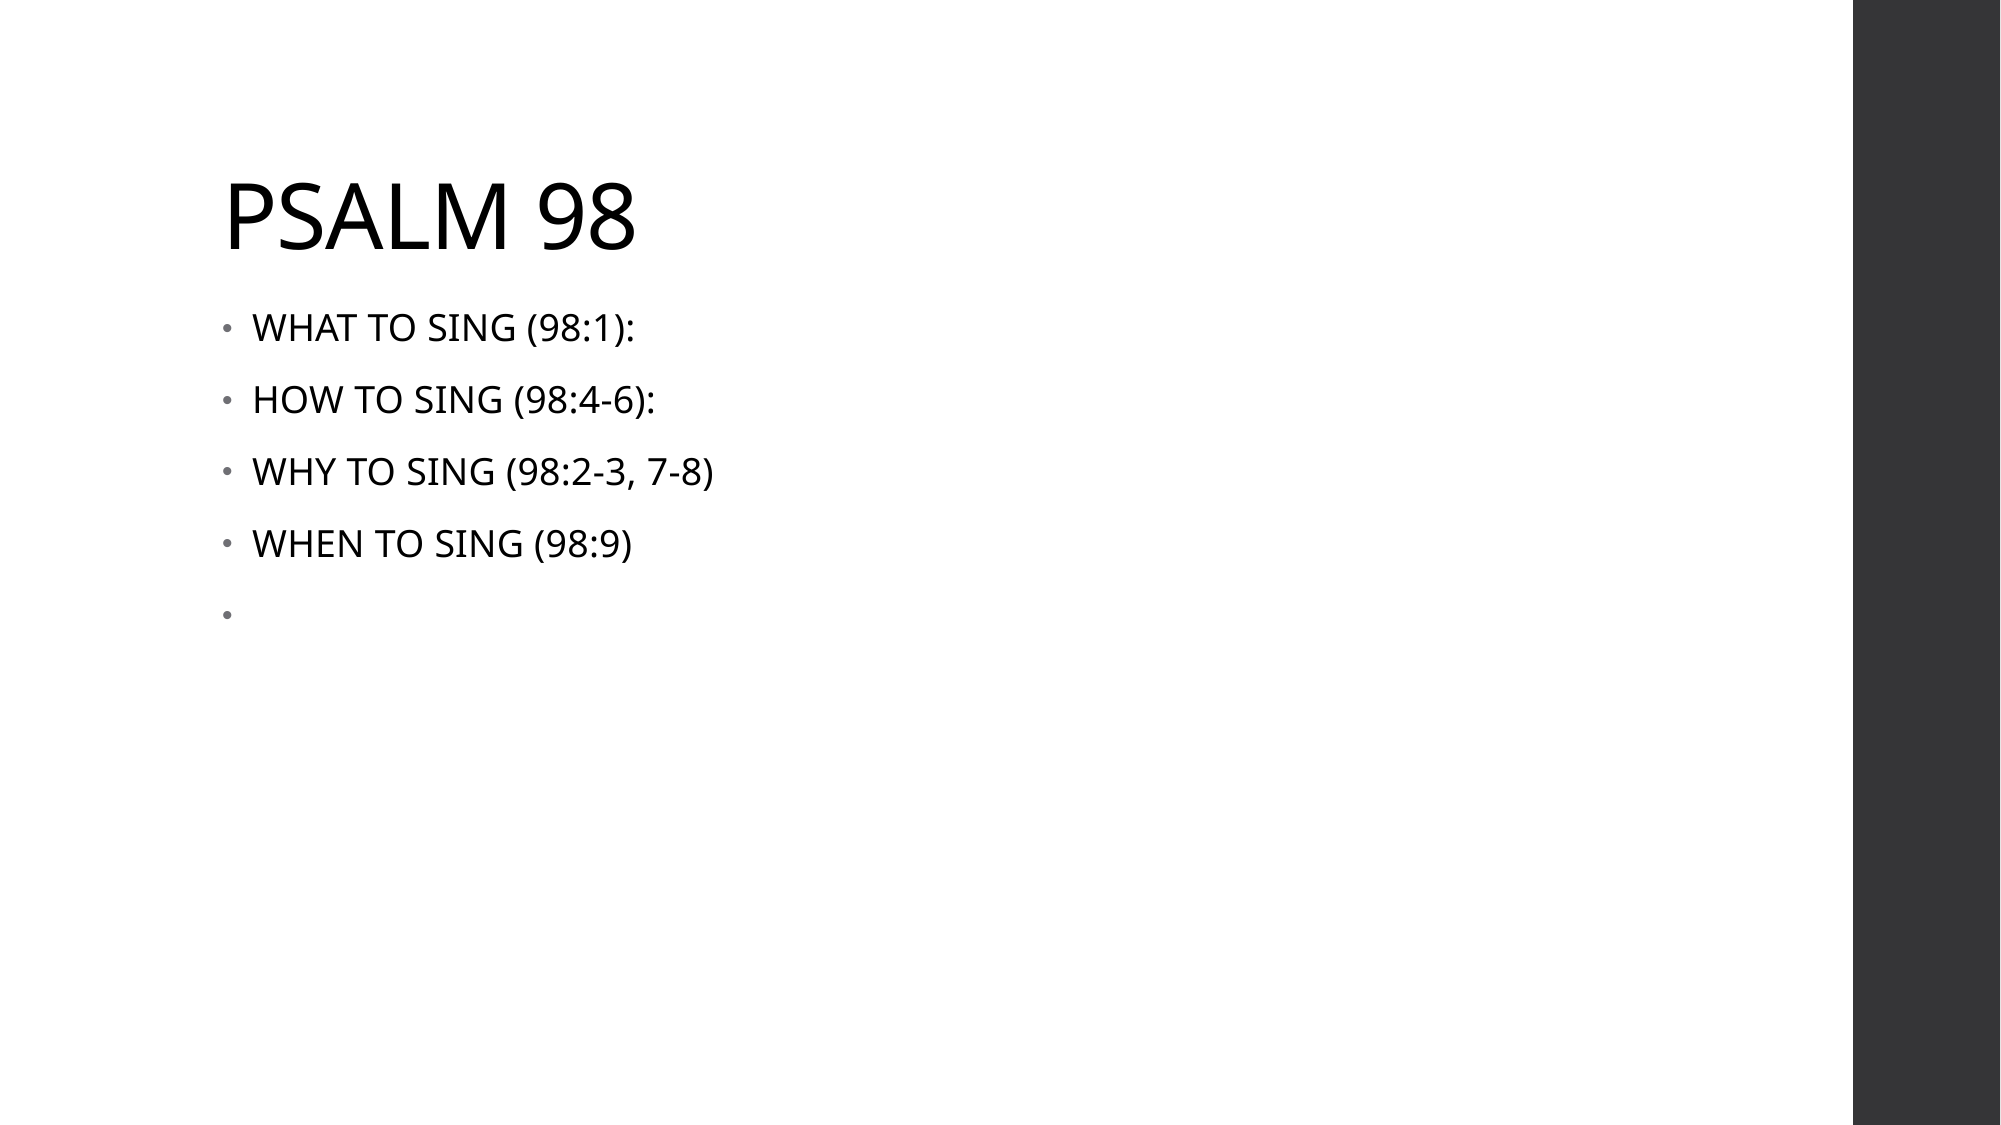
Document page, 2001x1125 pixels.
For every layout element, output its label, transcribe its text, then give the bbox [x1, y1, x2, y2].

list WHAT TO SING (98:1): HOW TO SING (98:4-6): WHY TO SING (98:2-3, 7-8) WHEN TO SING (98:9) [206, 299, 1617, 1014]
title PSALM 98 [206, 60, 1797, 278]
